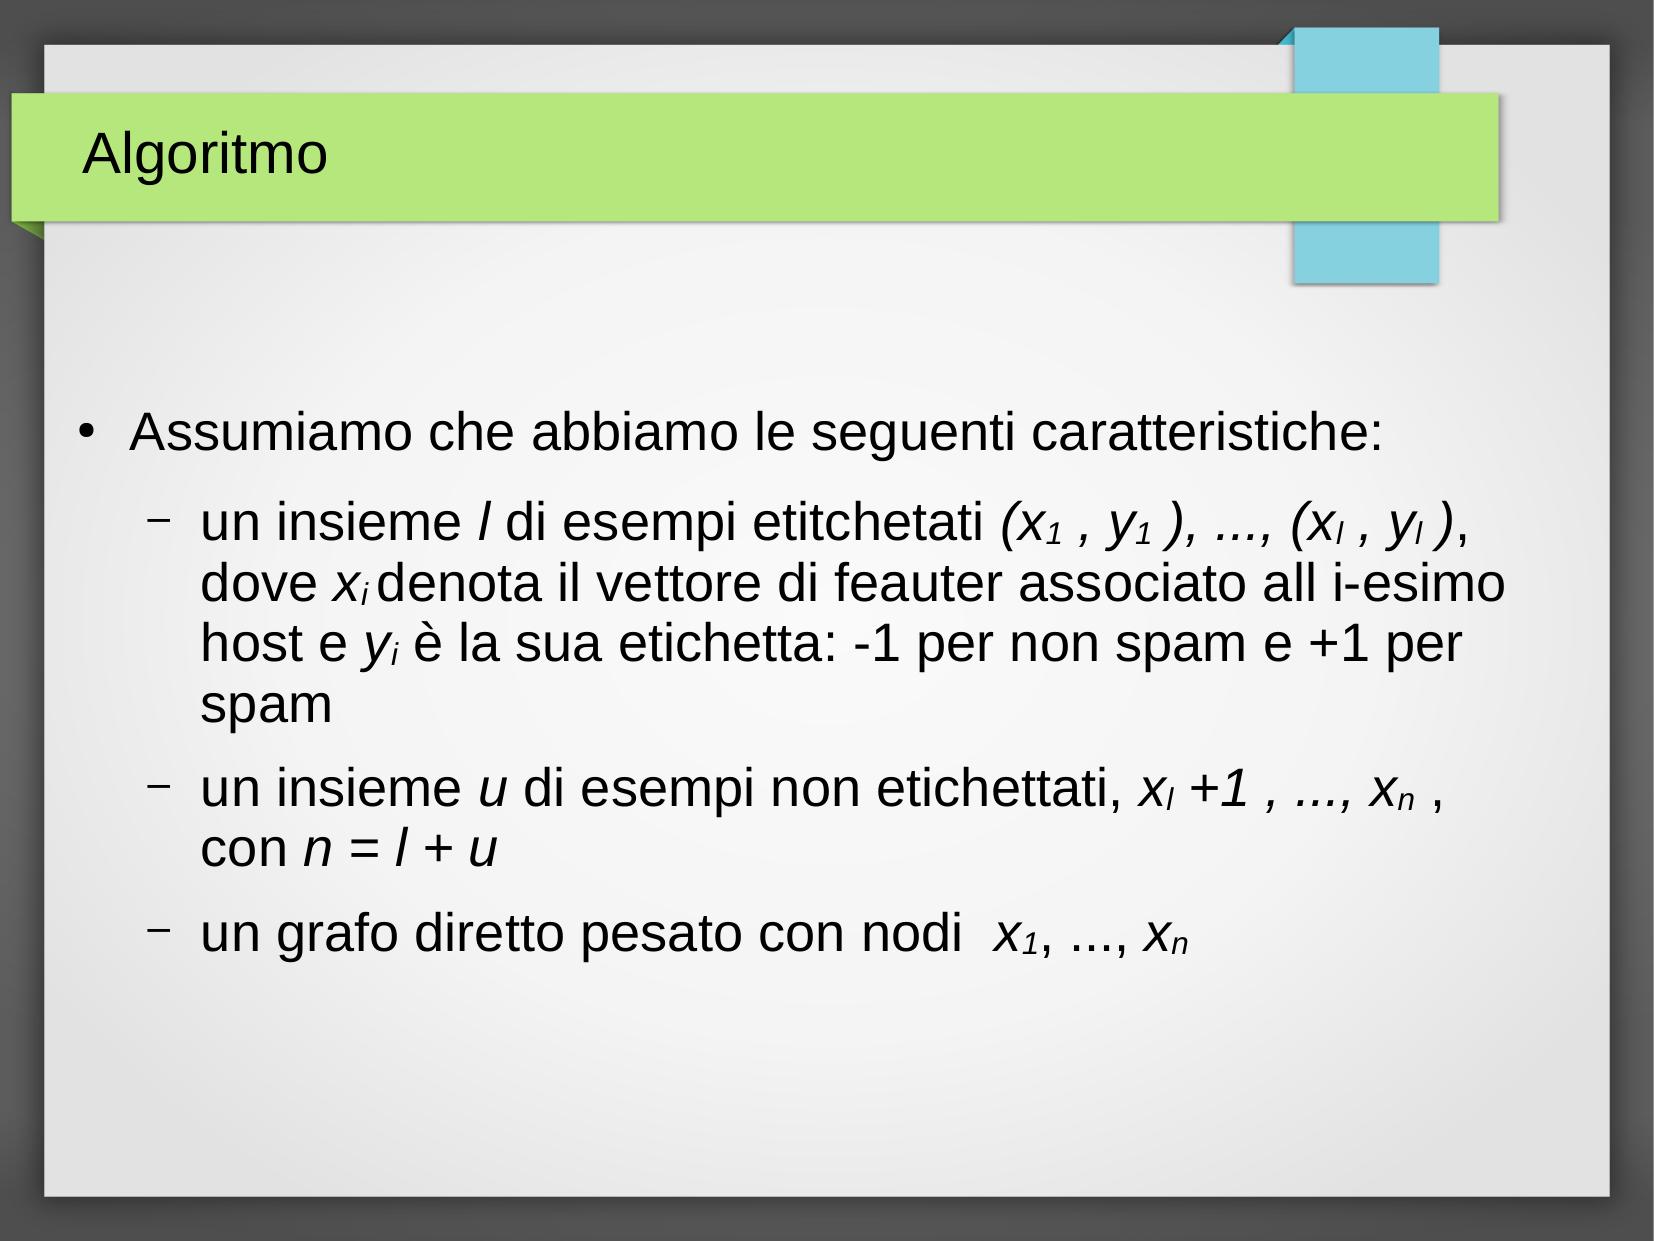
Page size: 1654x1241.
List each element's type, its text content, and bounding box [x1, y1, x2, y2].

picture [0, 0, 1654, 1241]
list Assumiamo che abbiamo le seguenti caratteristiche: un insieme l di esempi etitchetati (x1 , y1 ), ..., (xl , yl ), dove xi denota il vettore di feauter associato all i-esimo host e yi è la sua etichetta: -1 per non spam e +1 per spam un insieme u di esempi non etichettati, xl +1 , ..., xn , con n = l + u un grafo diretto pesato con nodi x1, ..., xn [59, 401, 1536, 1052]
title Algoritmo [82, 94, 1477, 213]
